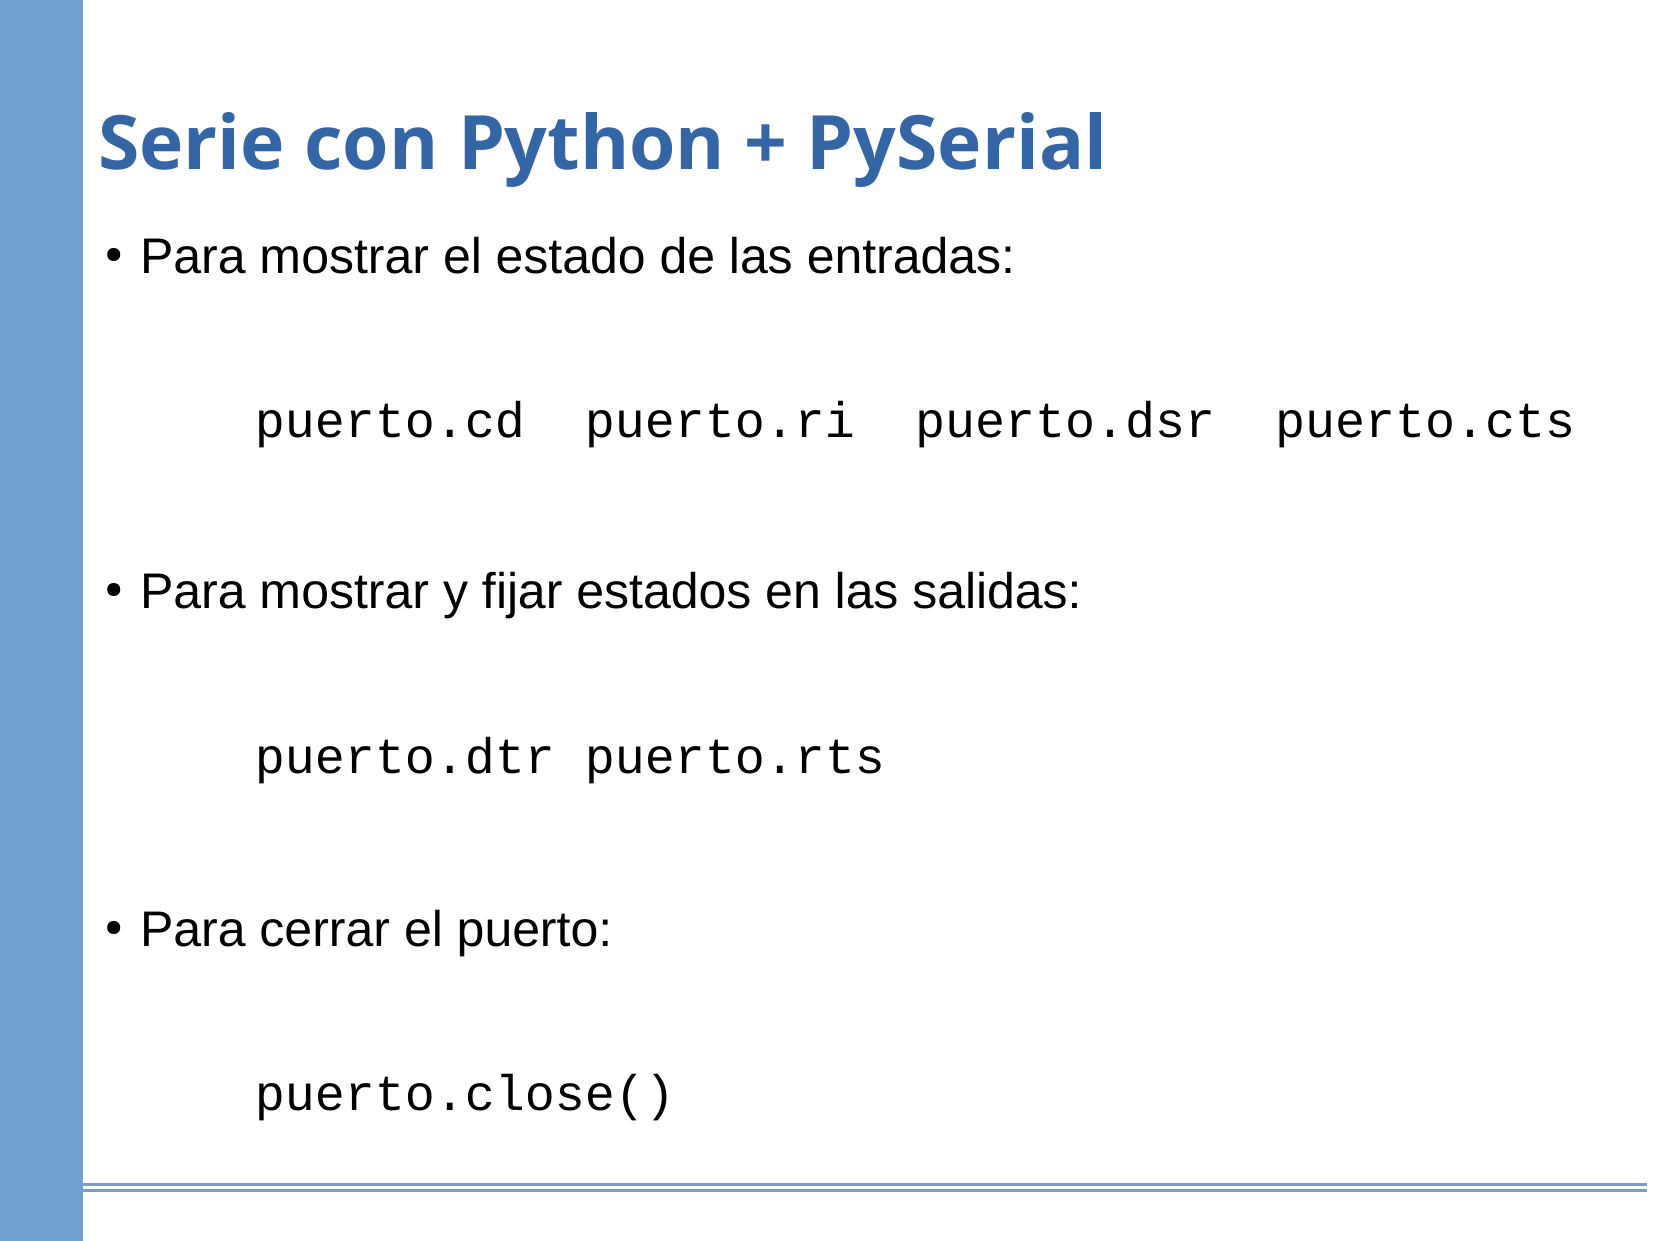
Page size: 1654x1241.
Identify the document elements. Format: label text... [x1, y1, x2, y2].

text_box Serie con Python + PySerial [83, 30, 1641, 134]
text_box Para mostrar el estado de las entradas: puerto.cd puerto.ri puerto.dsr puerto.cts Para mostrar y fijar estados en las salidas: puerto.dtr puerto.rts Para cerrar el puerto: puerto.close() [90, 136, 1621, 1141]
